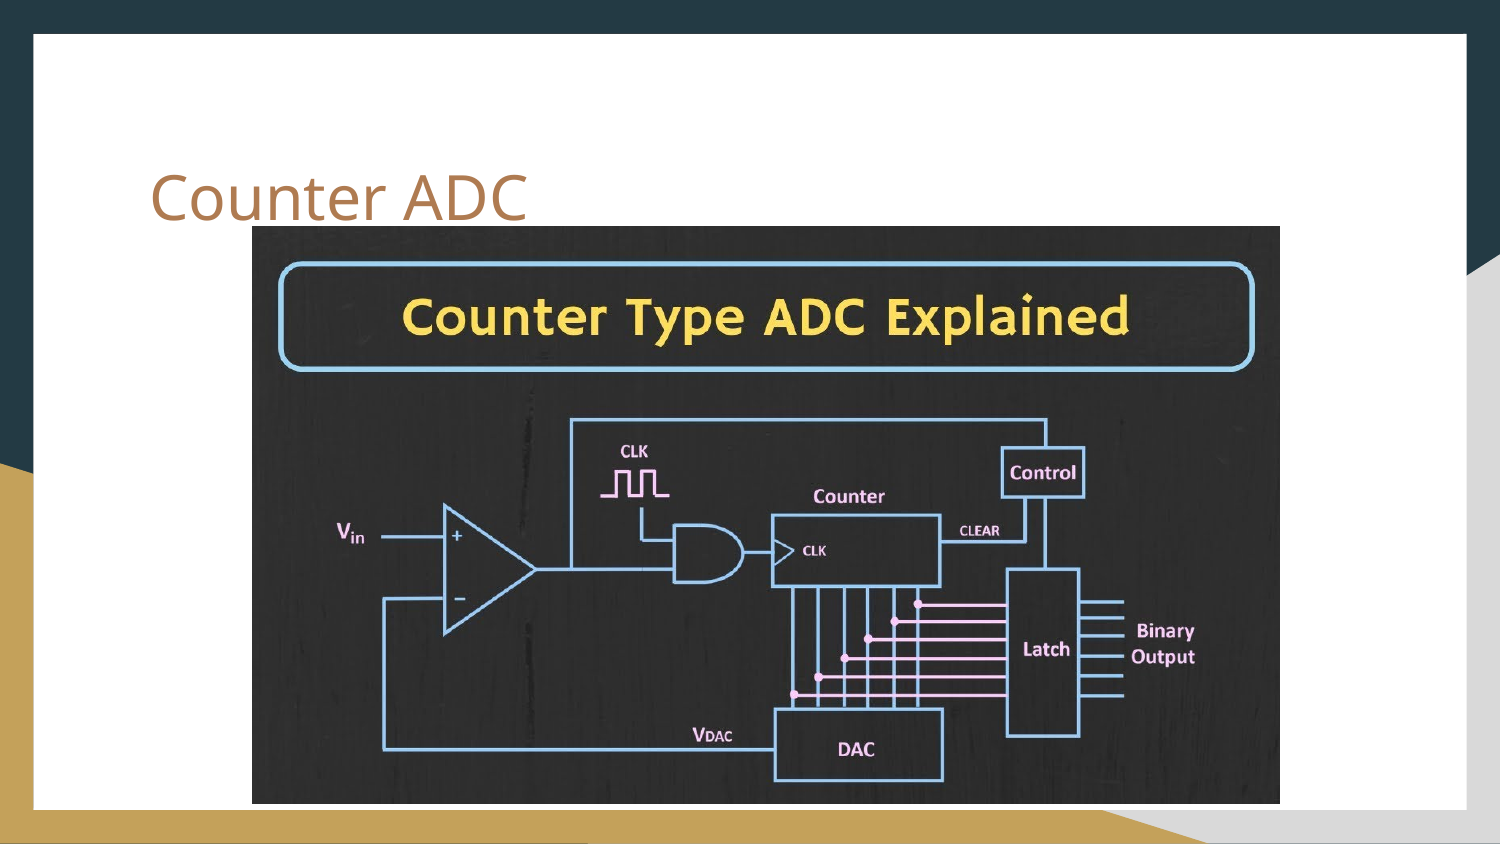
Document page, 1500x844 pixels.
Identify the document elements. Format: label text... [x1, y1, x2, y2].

title Counter ADC [134, 138, 1366, 296]
picture [252, 226, 1280, 804]
